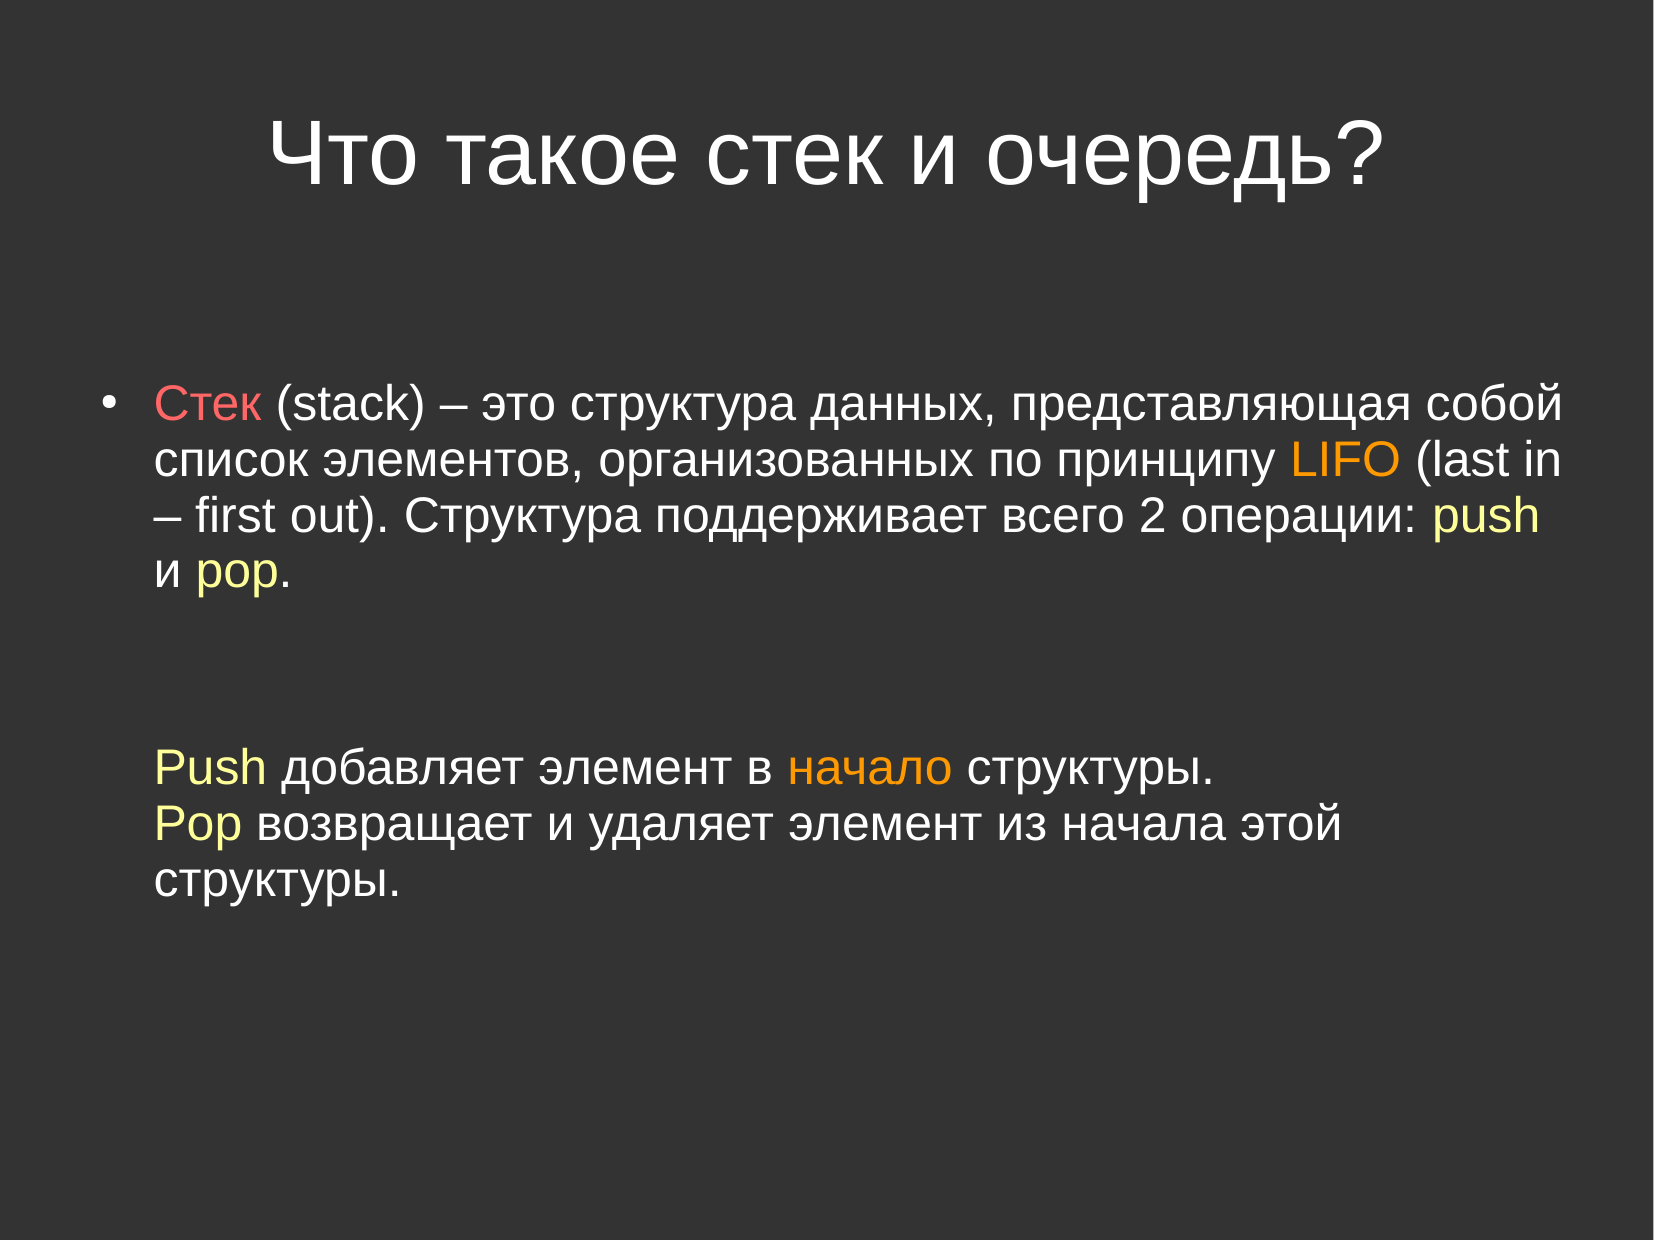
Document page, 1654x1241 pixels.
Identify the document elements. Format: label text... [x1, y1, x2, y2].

list Стек (stack) – это структура данных, представляющая собой список элементов, организованных по принципу LIFO (last in – first out). Структура поддерживает всего 2 операции: push и pop. Push добавляет элемент в начало структуры. Pop возвращает и удаляет элемент из начала этой структуры. [82, 290, 1571, 1010]
title Что такое стек и очередь? [82, 49, 1571, 257]
